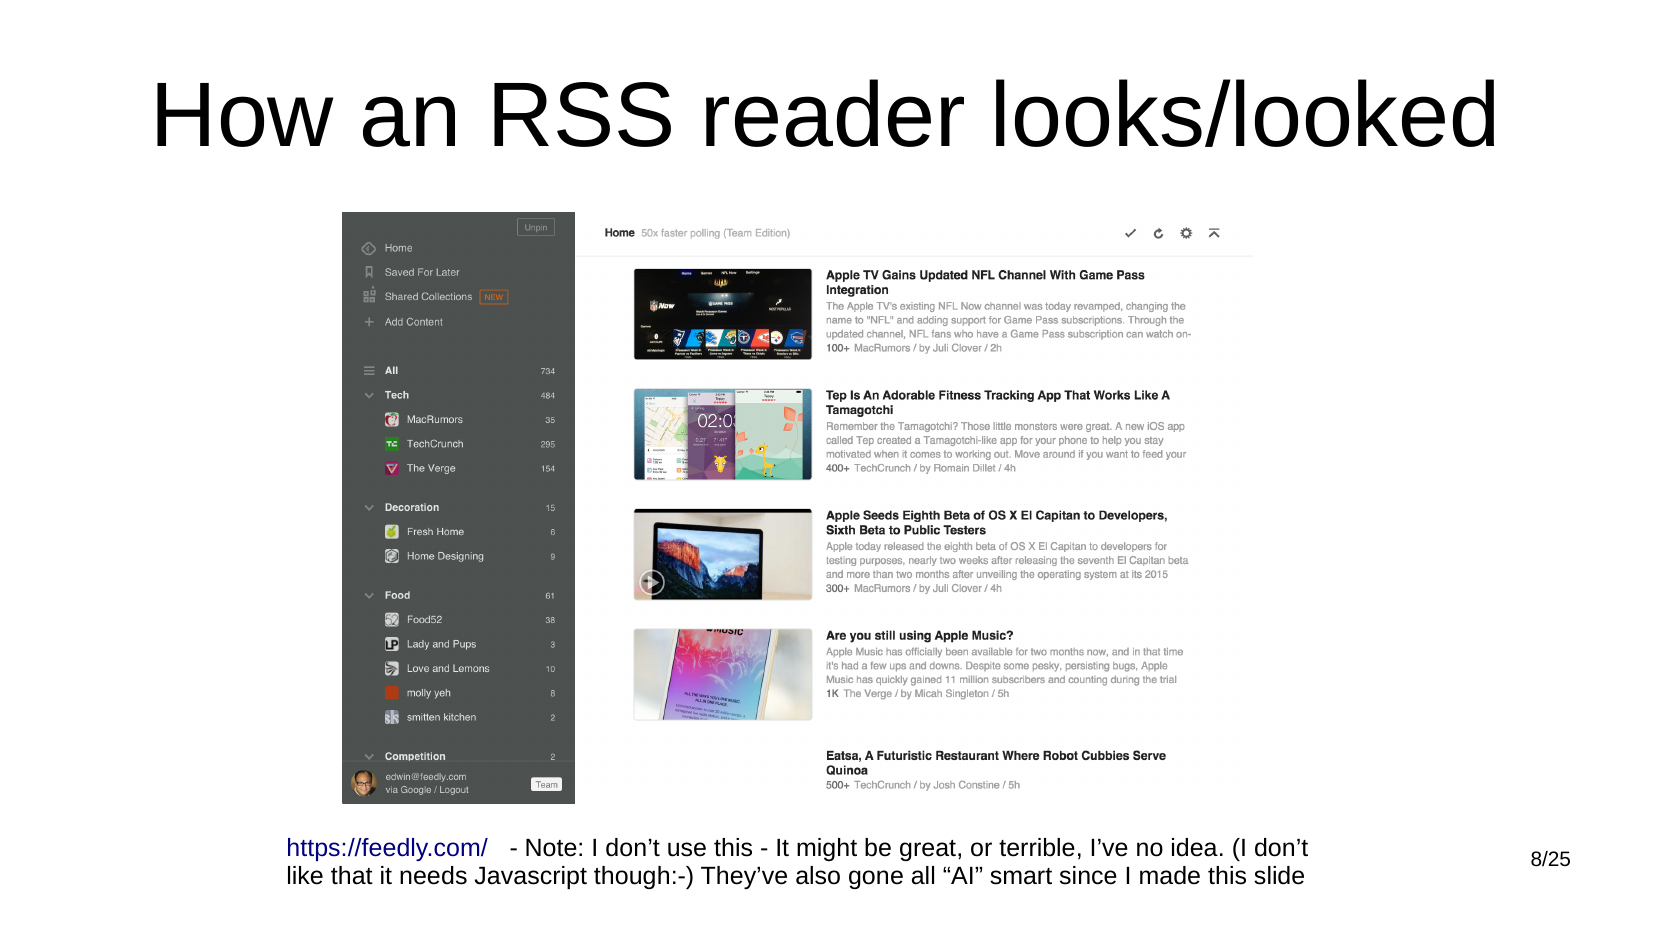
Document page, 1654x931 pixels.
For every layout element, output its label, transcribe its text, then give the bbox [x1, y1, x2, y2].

title How an RSS reader looks/looked [82, 37, 1571, 193]
text_box https://feedly.com/ - Note: I don’t use this - It might be great, or terrible, I’ve no idea. (I don’t like that it needs Javascript though:-) They’ve also gone all “AI” smart since I made this slide [271, 826, 1335, 926]
picture [342, 212, 1253, 804]
